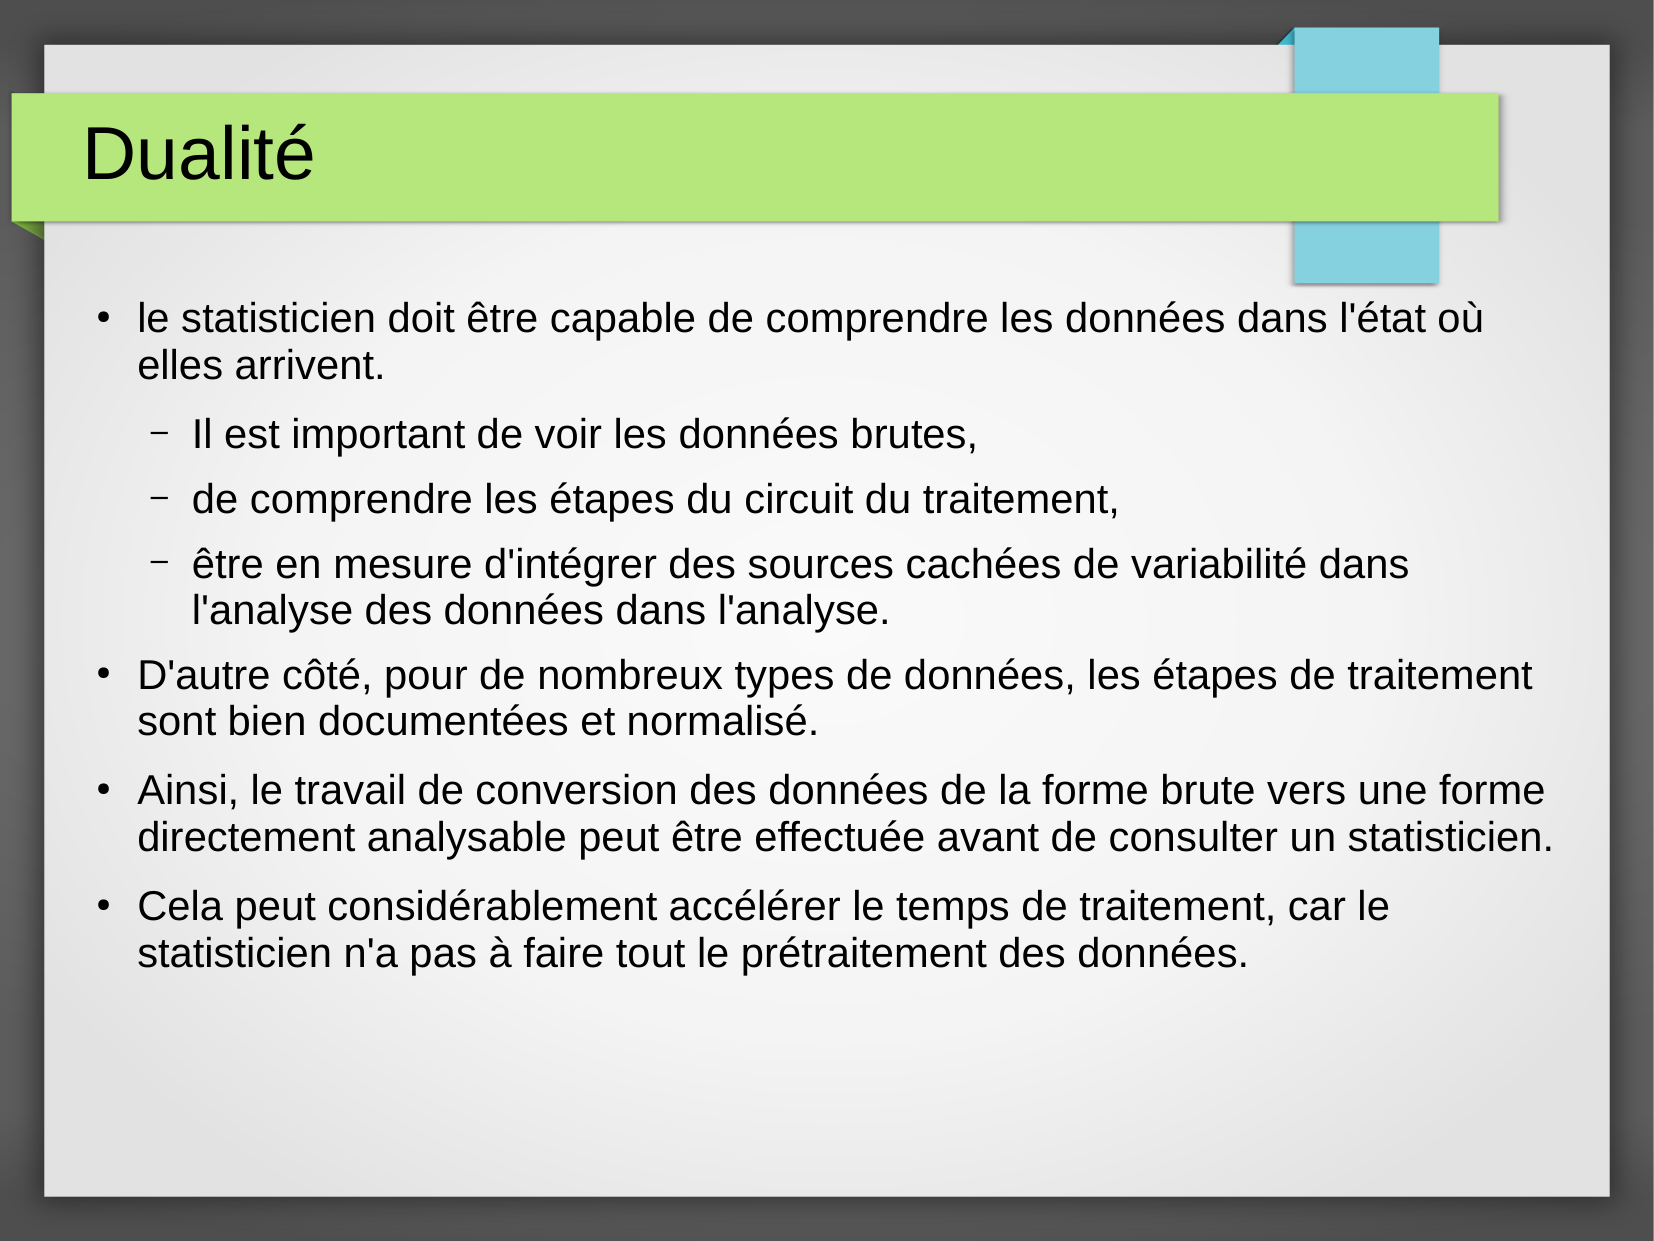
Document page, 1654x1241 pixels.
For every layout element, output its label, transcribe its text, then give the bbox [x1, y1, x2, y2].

list le statisticien doit être capable de comprendre les données dans l'état où elles arrivent. Il est important de voir les données brutes, de comprendre les étapes du circuit du traitement, être en mesure d'intégrer des sources cachées de variabilité dans l'analyse des données dans l'analyse. D'autre côté, pour de nombreux types de données, les étapes de traitement sont bien documentées et normalisé. Ainsi, le travail de conversion des données de la forme brute vers une forme directement analysable peut être effectuée avant de consulter un statisticien. Cela peut considérablement accélérer le temps de traitement, car le statisticien n'a pas à faire tout le prétraitement des données. [82, 295, 1571, 1015]
picture [0, 0, 1654, 1241]
title Dualité [82, 94, 1264, 213]
